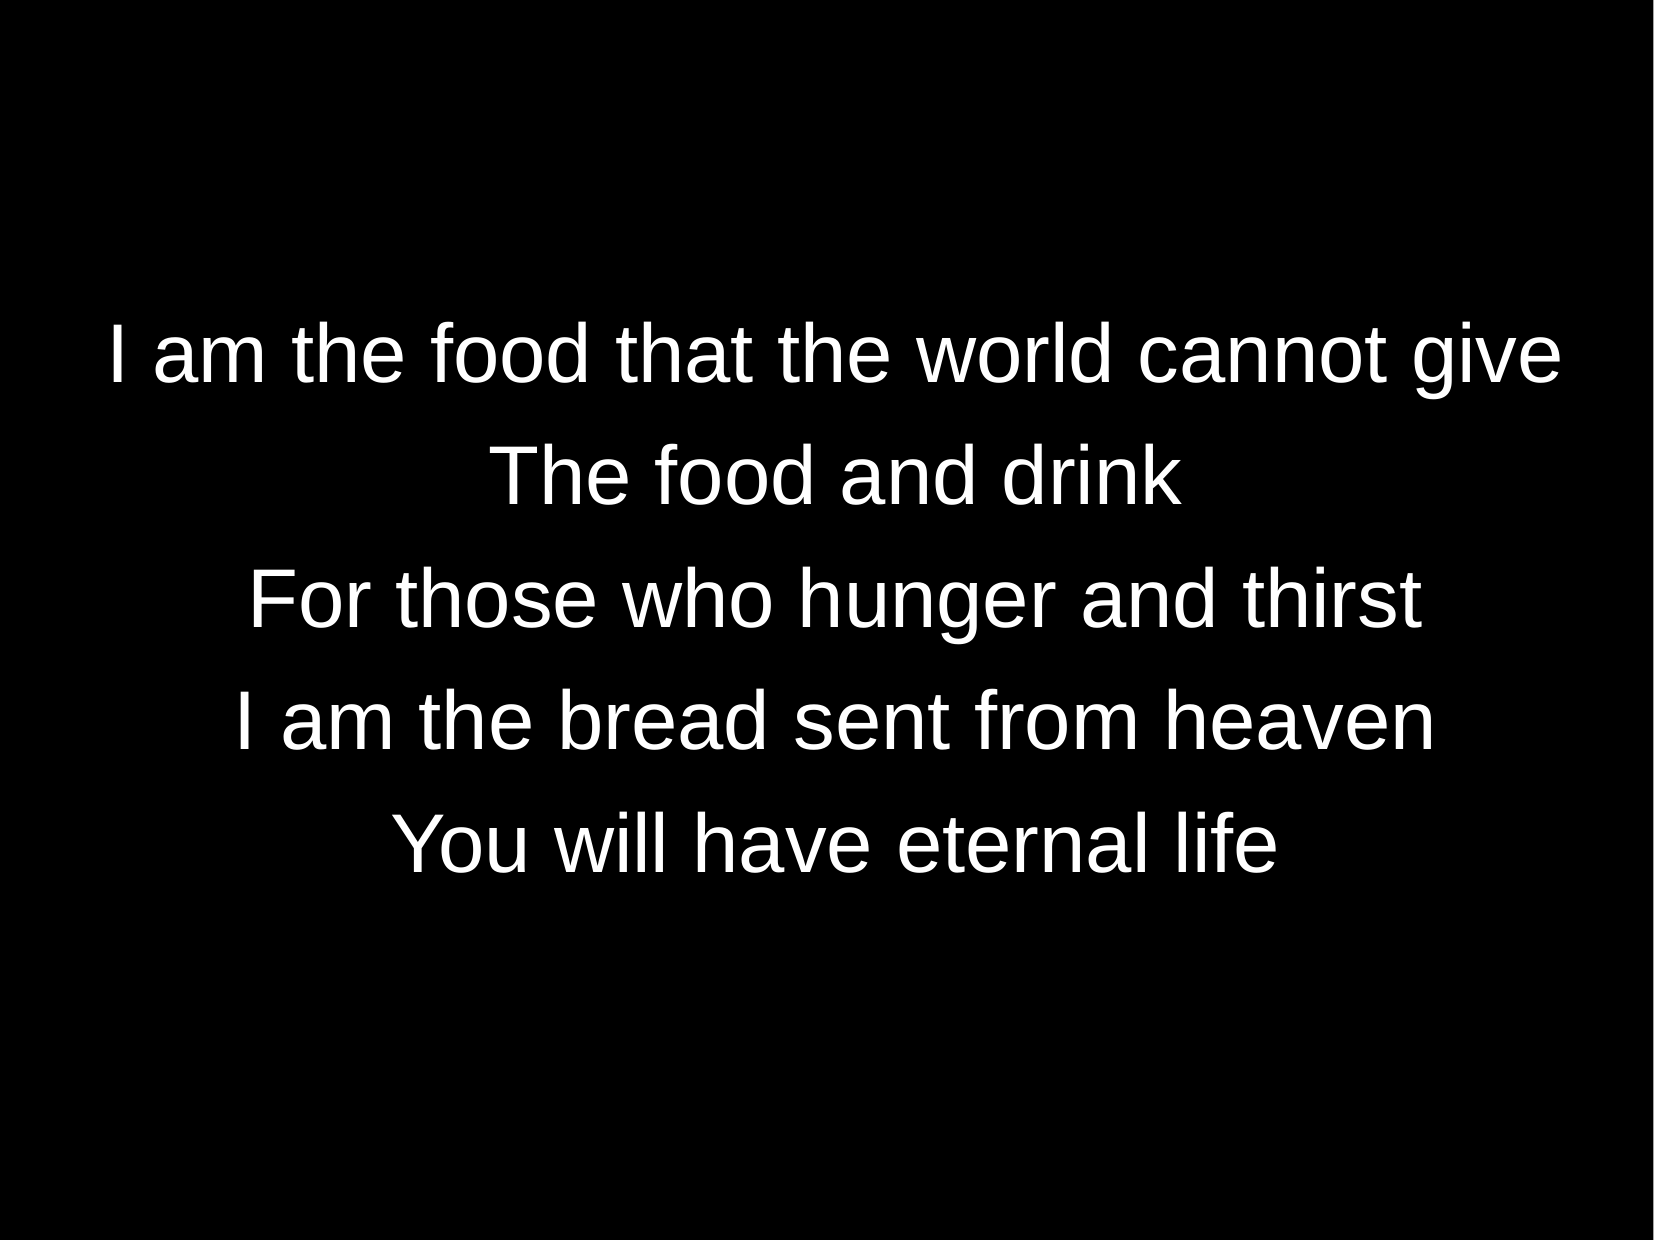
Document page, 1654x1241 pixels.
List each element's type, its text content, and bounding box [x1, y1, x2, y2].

list I am the food that the world cannot give The food and drink For those who hunger and thirst I am the bread sent from heaven You will have eternal life [0, 307, 1654, 1241]
